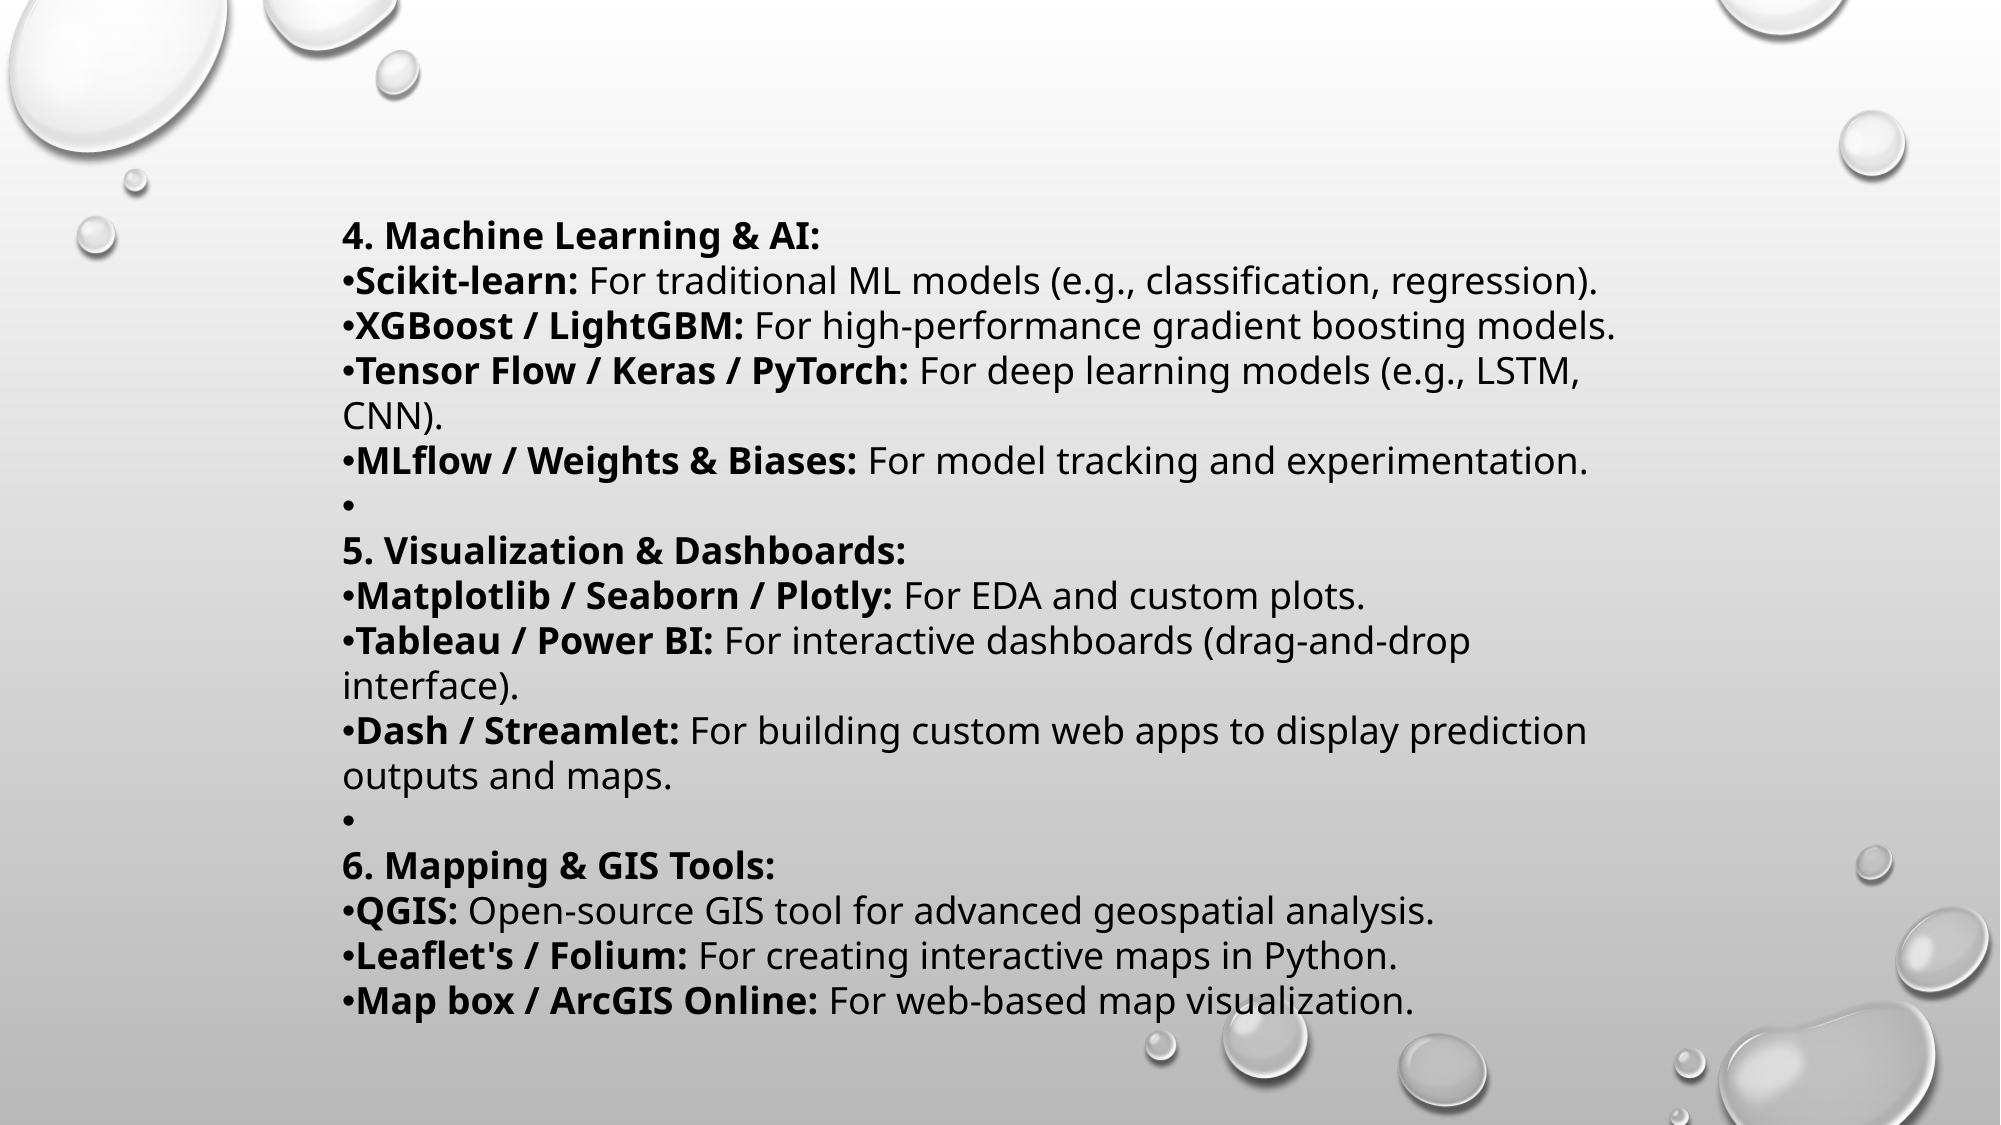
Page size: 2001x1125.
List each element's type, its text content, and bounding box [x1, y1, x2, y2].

text_box 4. Machine Learning & AI: Scikit-learn: For traditional ML models (e.g., classification, regression). XGBoost / LightGBM: For high-performance gradient boosting models. Tensor Flow / Keras / PyTorch: For deep learning models (e.g., LSTM, CNN). MLflow / Weights & Biases: For model tracking and experimentation. 5. Visualization & Dashboards: Matplotlib / Seaborn / Plotly: For EDA and custom plots. Tableau / Power BI: For interactive dashboards (drag-and-drop interface). Dash / Streamlet: For building custom web apps to display prediction outputs and maps. 6. Mapping & GIS Tools: QGIS: Open-source GIS tool for advanced geospatial analysis. Leaflet's / Folium: For creating interactive maps in Python. Map box / ArcGIS Online: For web-based map visualization. [327, 160, 1673, 1039]
